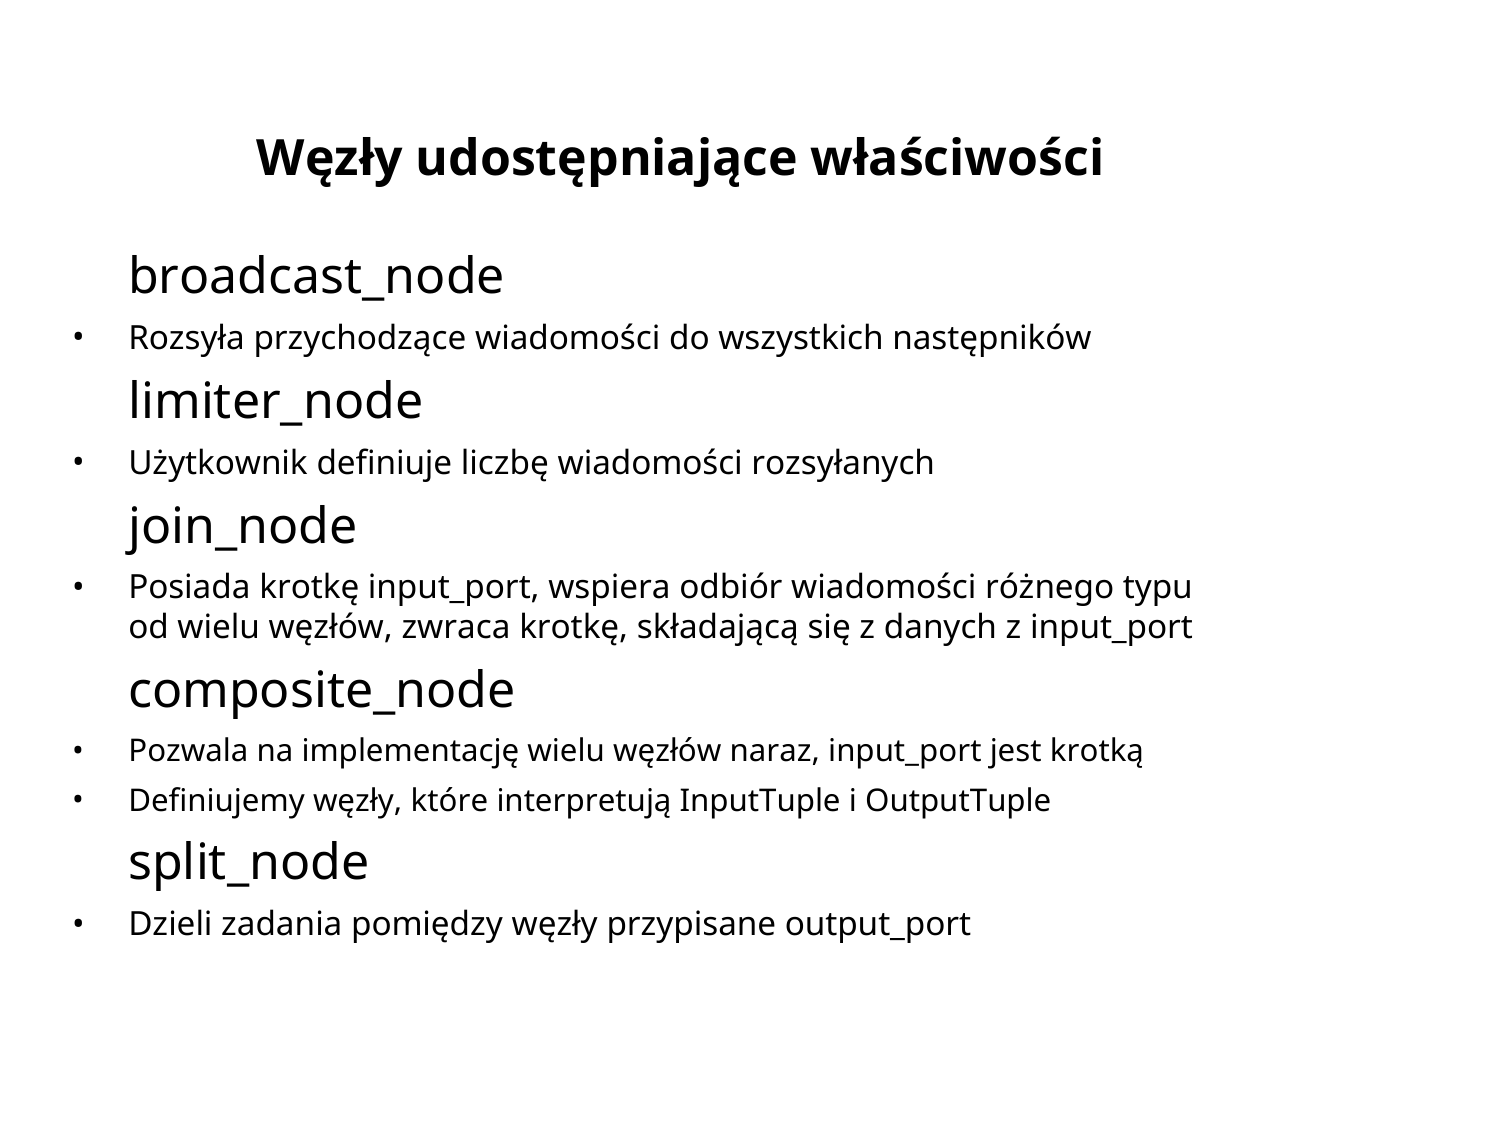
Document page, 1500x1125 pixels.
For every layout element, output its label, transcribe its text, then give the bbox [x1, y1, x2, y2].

title Węzły udostępniające właściwości [242, 78, 1425, 233]
list broadcast_node Rozsyła przychodzące wiadomości do wszystkich następników limiter_node Użytkownik definiuje liczbę wiadomości rozsyłanych join_node Posiada krotkę input_port, wspiera odbiór wiadomości różnego typu od wielu węzłów, zwraca krotkę, składającą się z danych z input_port composite_node Pozwala na implementację wielu węzłów naraz, input_port jest krotką Definiujemy węzły, które interpretują InputTuple i OutputTuple split_node Dzieli zadania pomiędzy węzły przypisane output_port [57, 236, 1241, 974]
